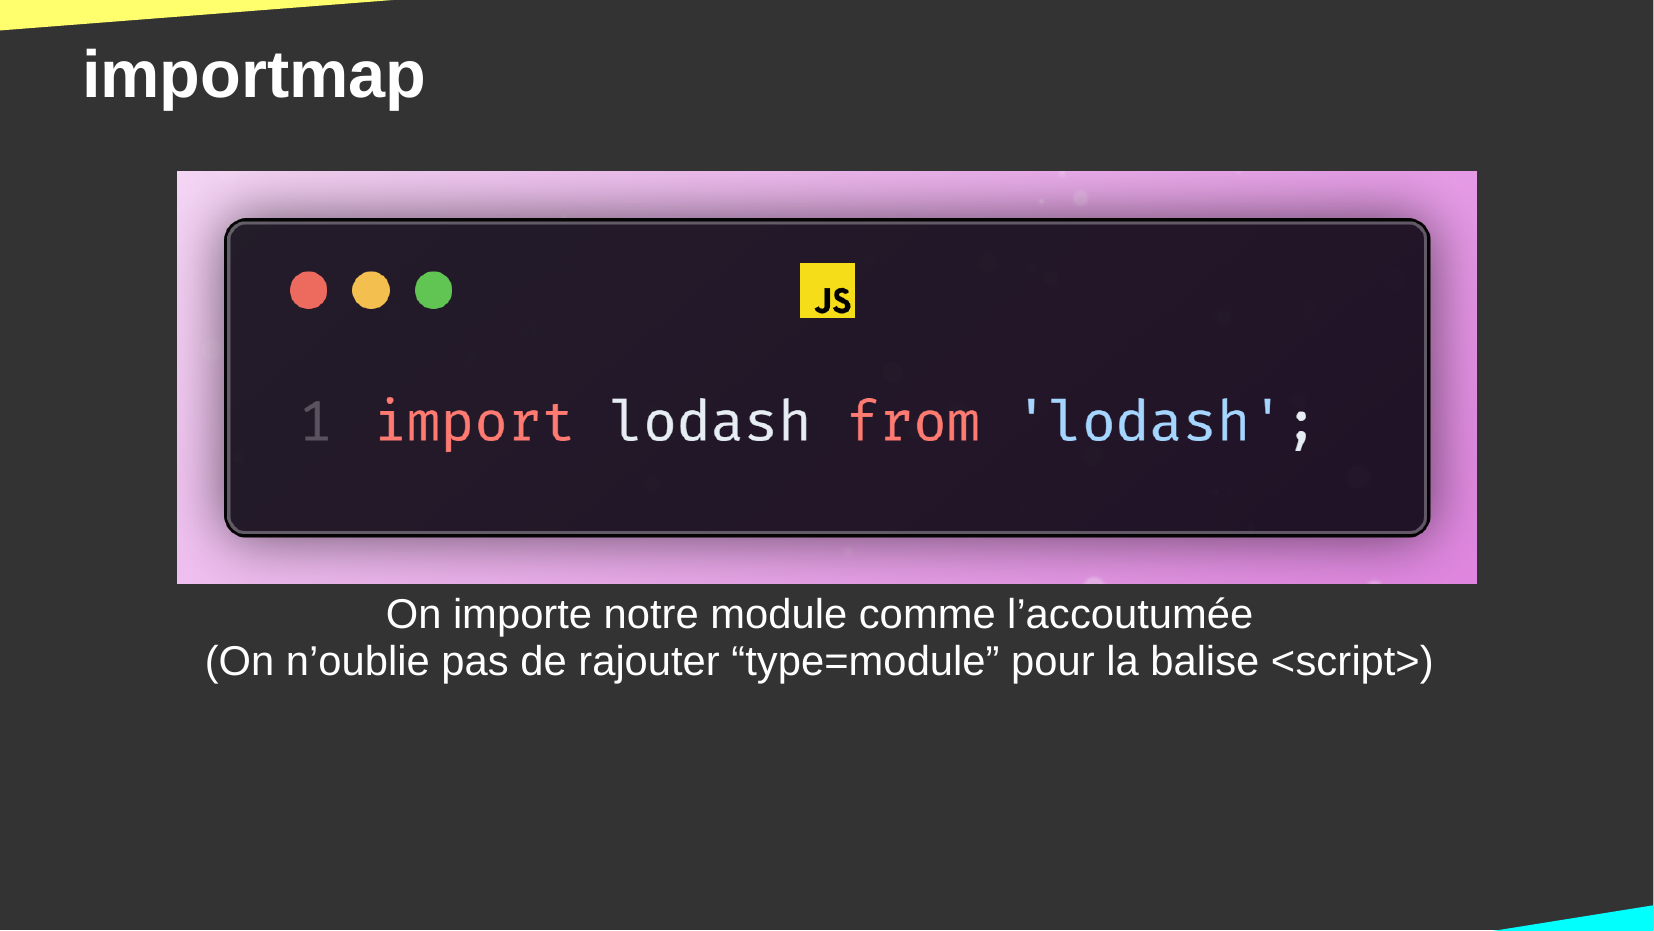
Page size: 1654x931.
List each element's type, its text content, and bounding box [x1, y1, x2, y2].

text_box On importe notre module comme l’accoutumée (On n’oublie pas de rajouter “type=module” pour la balise <script>) [182, 584, 1458, 733]
title importmap [82, 37, 792, 115]
text_box [1492, 905, 1654, 931]
text_box [0, 0, 393, 31]
picture [177, 171, 1477, 584]
